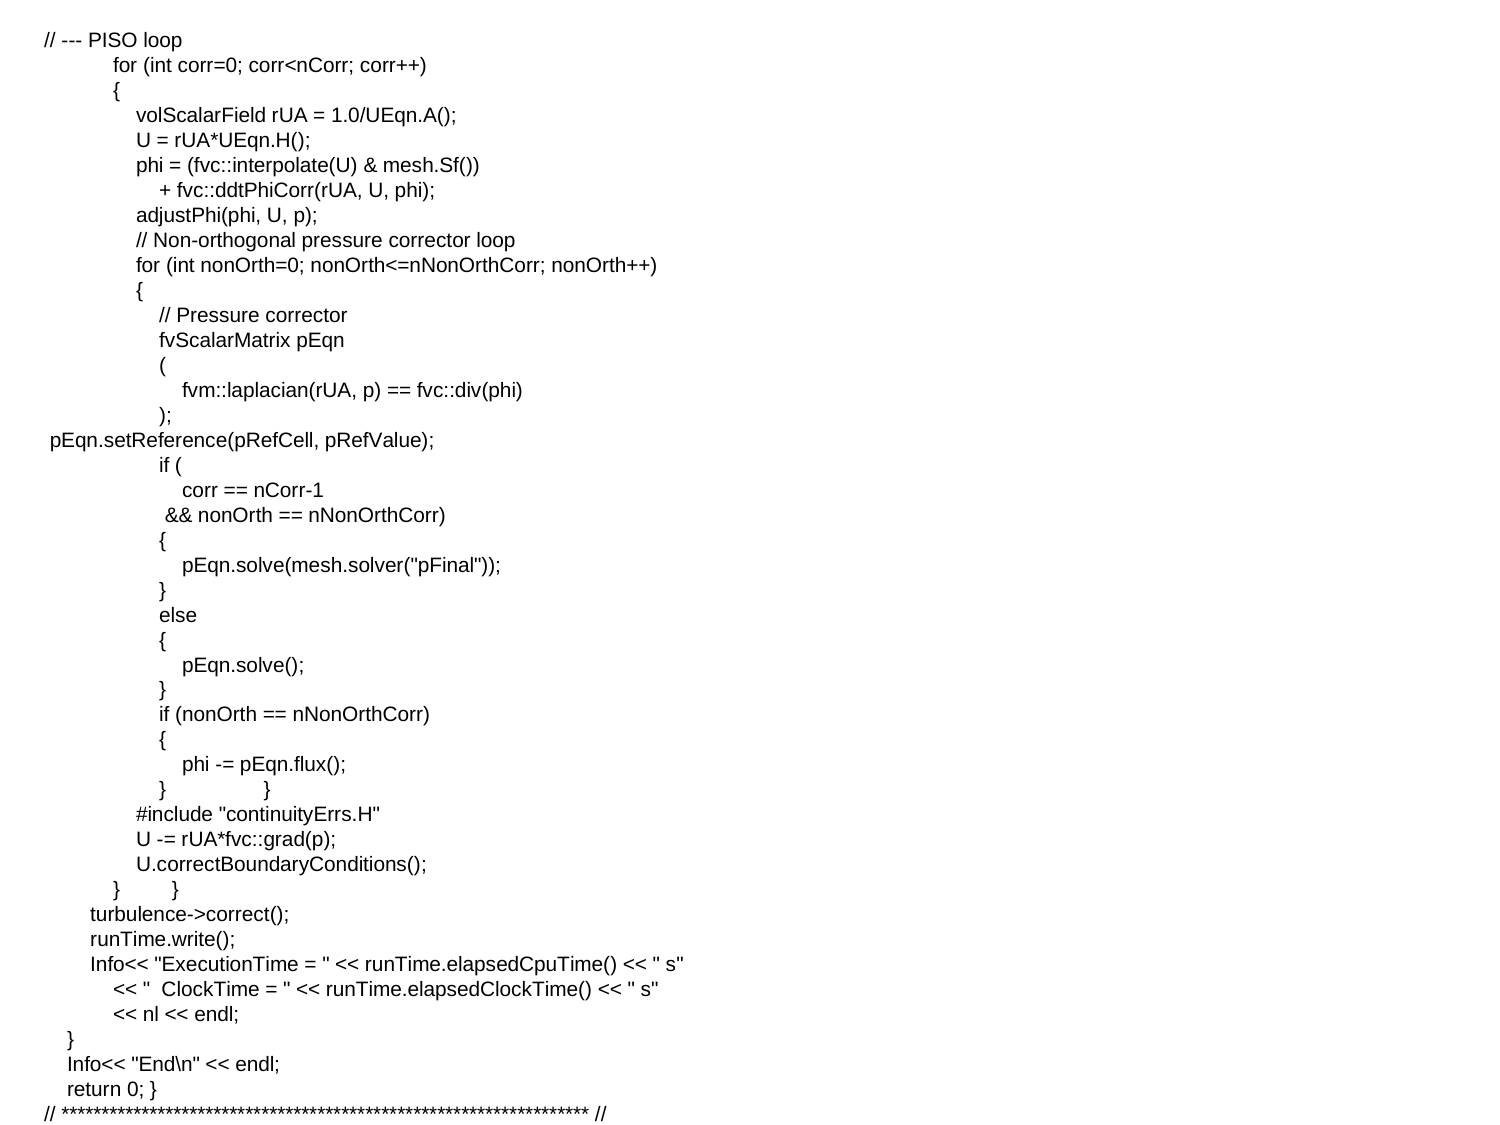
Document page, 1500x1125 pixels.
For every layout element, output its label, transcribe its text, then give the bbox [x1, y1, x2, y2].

text_box // --- PISO loop for (int corr=0; corr<nCorr; corr++) { volScalarField rUA = 1.0/UEqn.A(); U = rUA*UEqn.H(); phi = (fvc::interpolate(U) & mesh.Sf()) + fvc::ddtPhiCorr(rUA, U, phi); adjustPhi(phi, U, p); // Non-orthogonal pressure corrector loop for (int nonOrth=0; nonOrth<=nNonOrthCorr; nonOrth++) { // Pressure corrector fvScalarMatrix pEqn ( fvm::laplacian(rUA, p) == fvc::div(phi) ); pEqn.setReference(pRefCell, pRefValue); if ( corr == nCorr-1 && nonOrth == nNonOrthCorr) { pEqn.solve(mesh.solver("pFinal")); } else { pEqn.solve(); } if (nonOrth == nNonOrthCorr) { phi -= pEqn.flux(); } } #include "continuityErrs.H" U -= rUA*fvc::grad(p); U.correctBoundaryConditions(); } } turbulence->correct(); runTime.write(); Info<< "ExecutionTime = " << runTime.elapsedCpuTime() << " s" << " ClockTime = " << runTime.elapsedClockTime() << " s" << nl << endl; } Info<< "End\n" << endl; return 0; } // ****************************************************************** // [29, 18, 1424, 1125]
